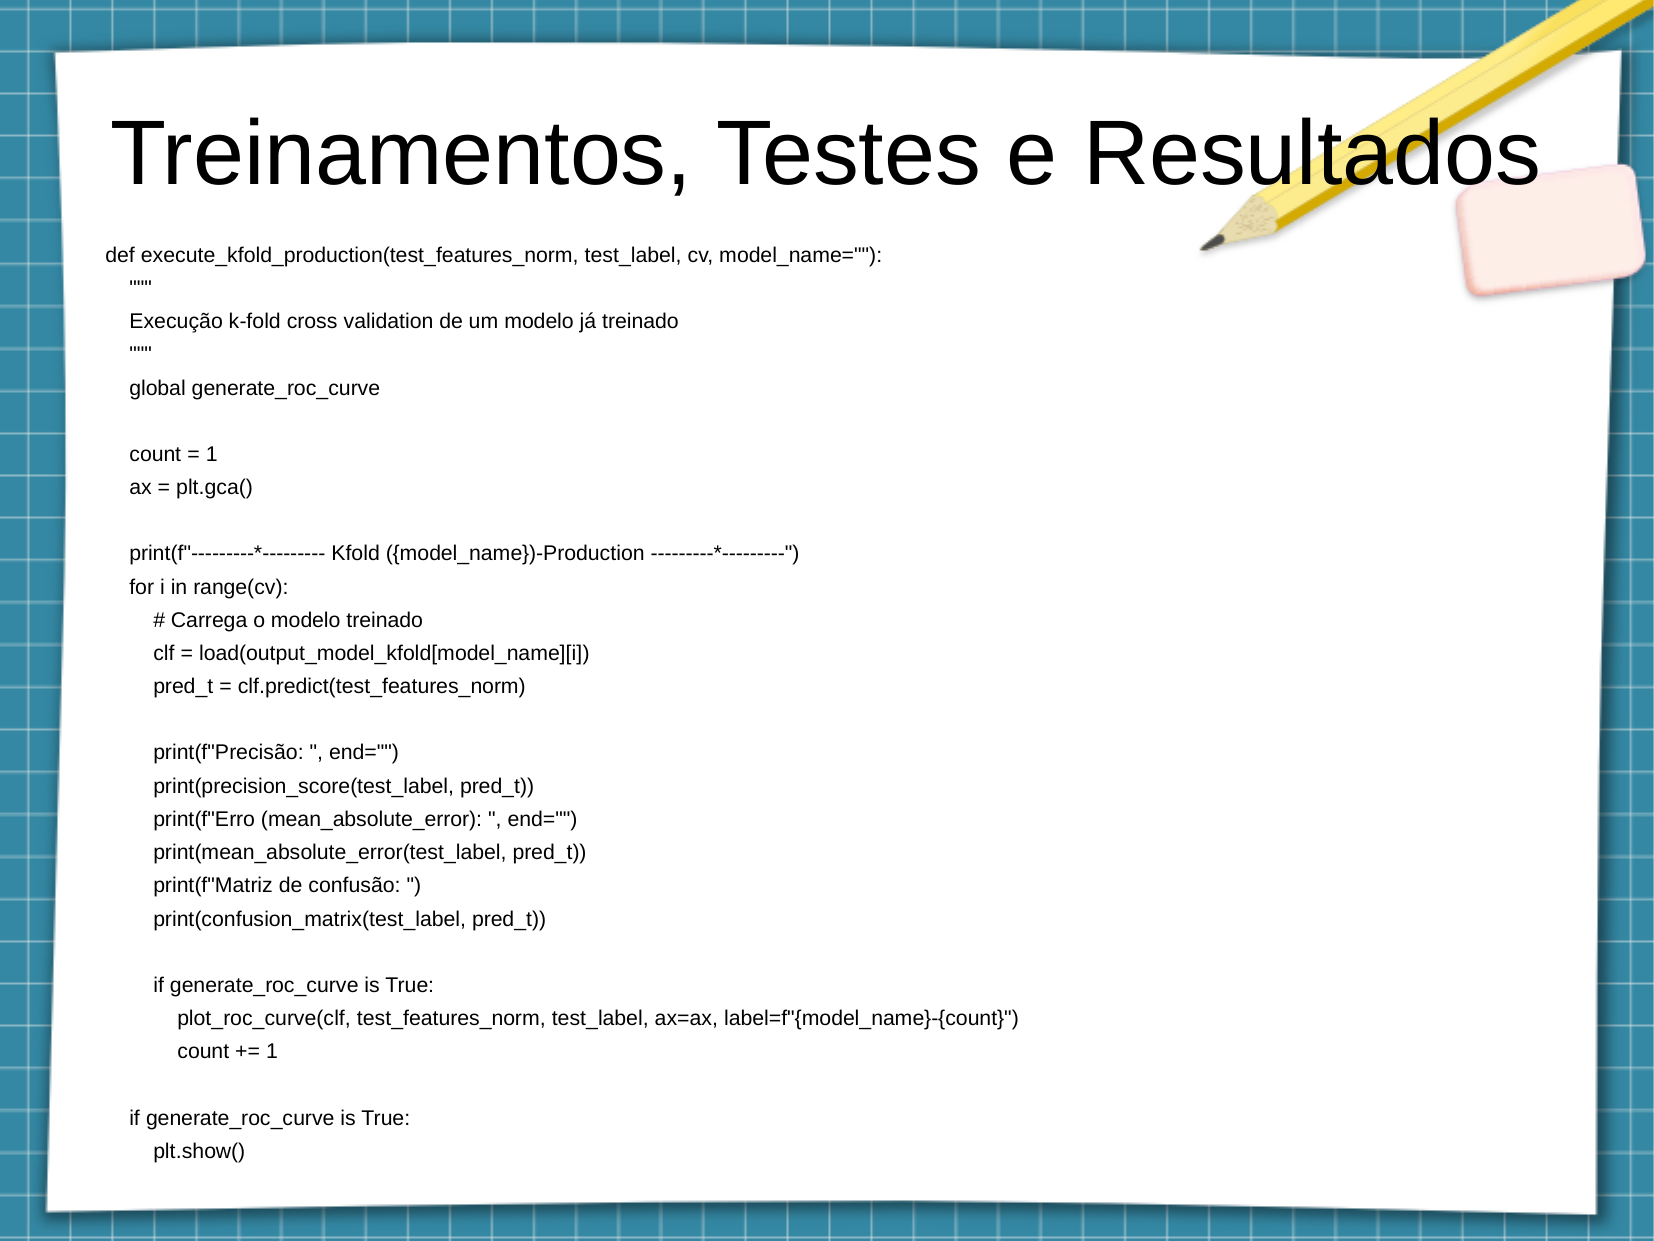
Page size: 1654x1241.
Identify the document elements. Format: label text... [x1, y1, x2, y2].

picture [0, 0, 1654, 1241]
list def execute_kfold_production(test_features_norm, test_label, cv, model_name=""): """ Execução k-fold cross validation de um modelo já treinado """ global generate_roc_curve count = 1 ax = plt.gca() print(f"---------*--------- Kfold ({model_name})-Production ---------*---------") for i in range(cv): # Carrega o modelo treinado clf = load(output_model_kfold[model_name][i]) pred_t = clf.predict(test_features_norm) print(f"Precisão: ", end="") print(precision_score(test_label, pred_t)) print(f"Erro (mean_absolute_error): ", end="") print(mean_absolute_error(test_label, pred_t)) print(f"Matriz de confusão: ") print(confusion_matrix(test_label, pred_t)) if generate_roc_curve is True: plot_roc_curve(clf, test_features_norm, test_label, ax=ax, label=f"{model_name}-{count}") count += 1 if generate_roc_curve is True: plt.show() [82, 242, 1571, 1182]
title Treinamentos, Testes e Resultados [82, 49, 1571, 242]
